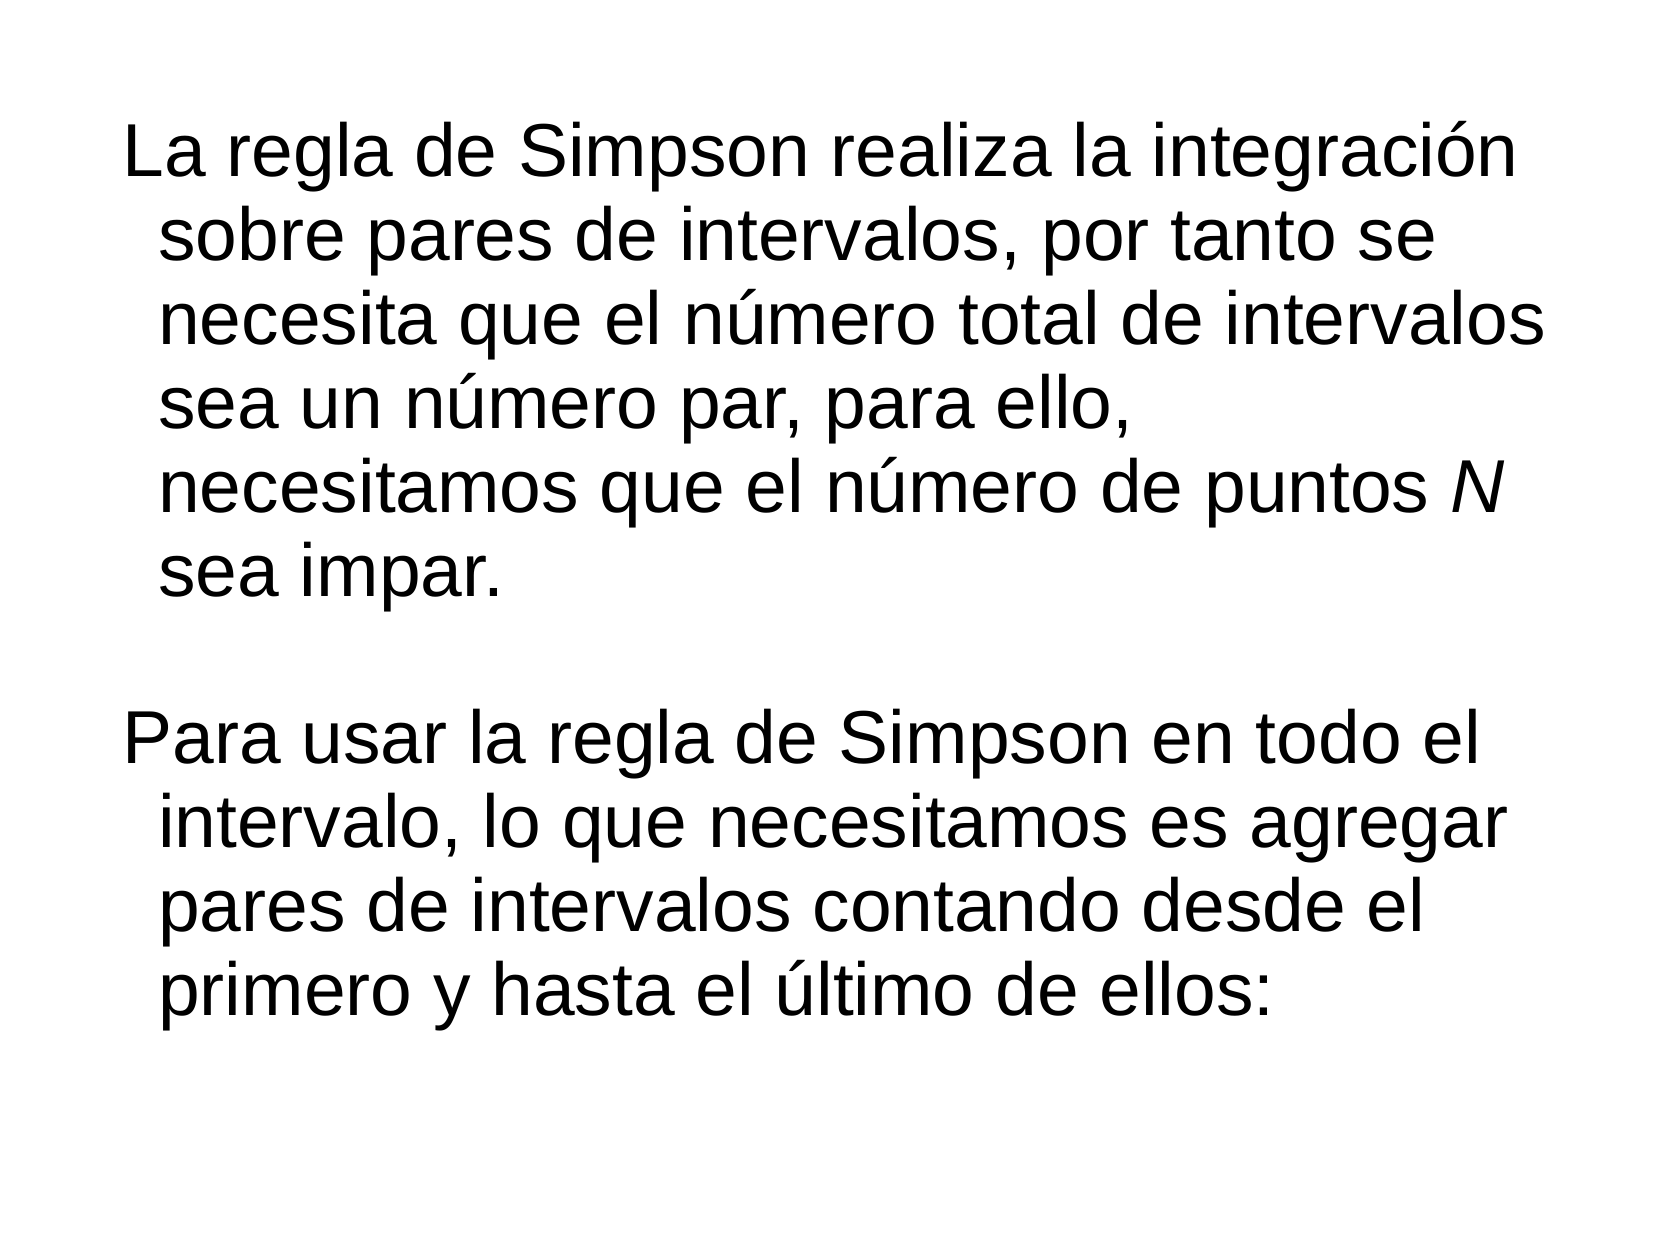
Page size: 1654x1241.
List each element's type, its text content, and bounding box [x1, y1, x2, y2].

subtitle La regla de Simpson realiza la integración sobre pares de intervalos, por tanto se necesita que el número total de intervalos sea un número par, para ello, necesitamos que el número de puntos N sea impar. Para usar la regla de Simpson en todo el intervalo, lo que necesitamos es agregar pares de intervalos contando desde el primero y hasta el último de ellos: [87, 108, 1576, 1032]
